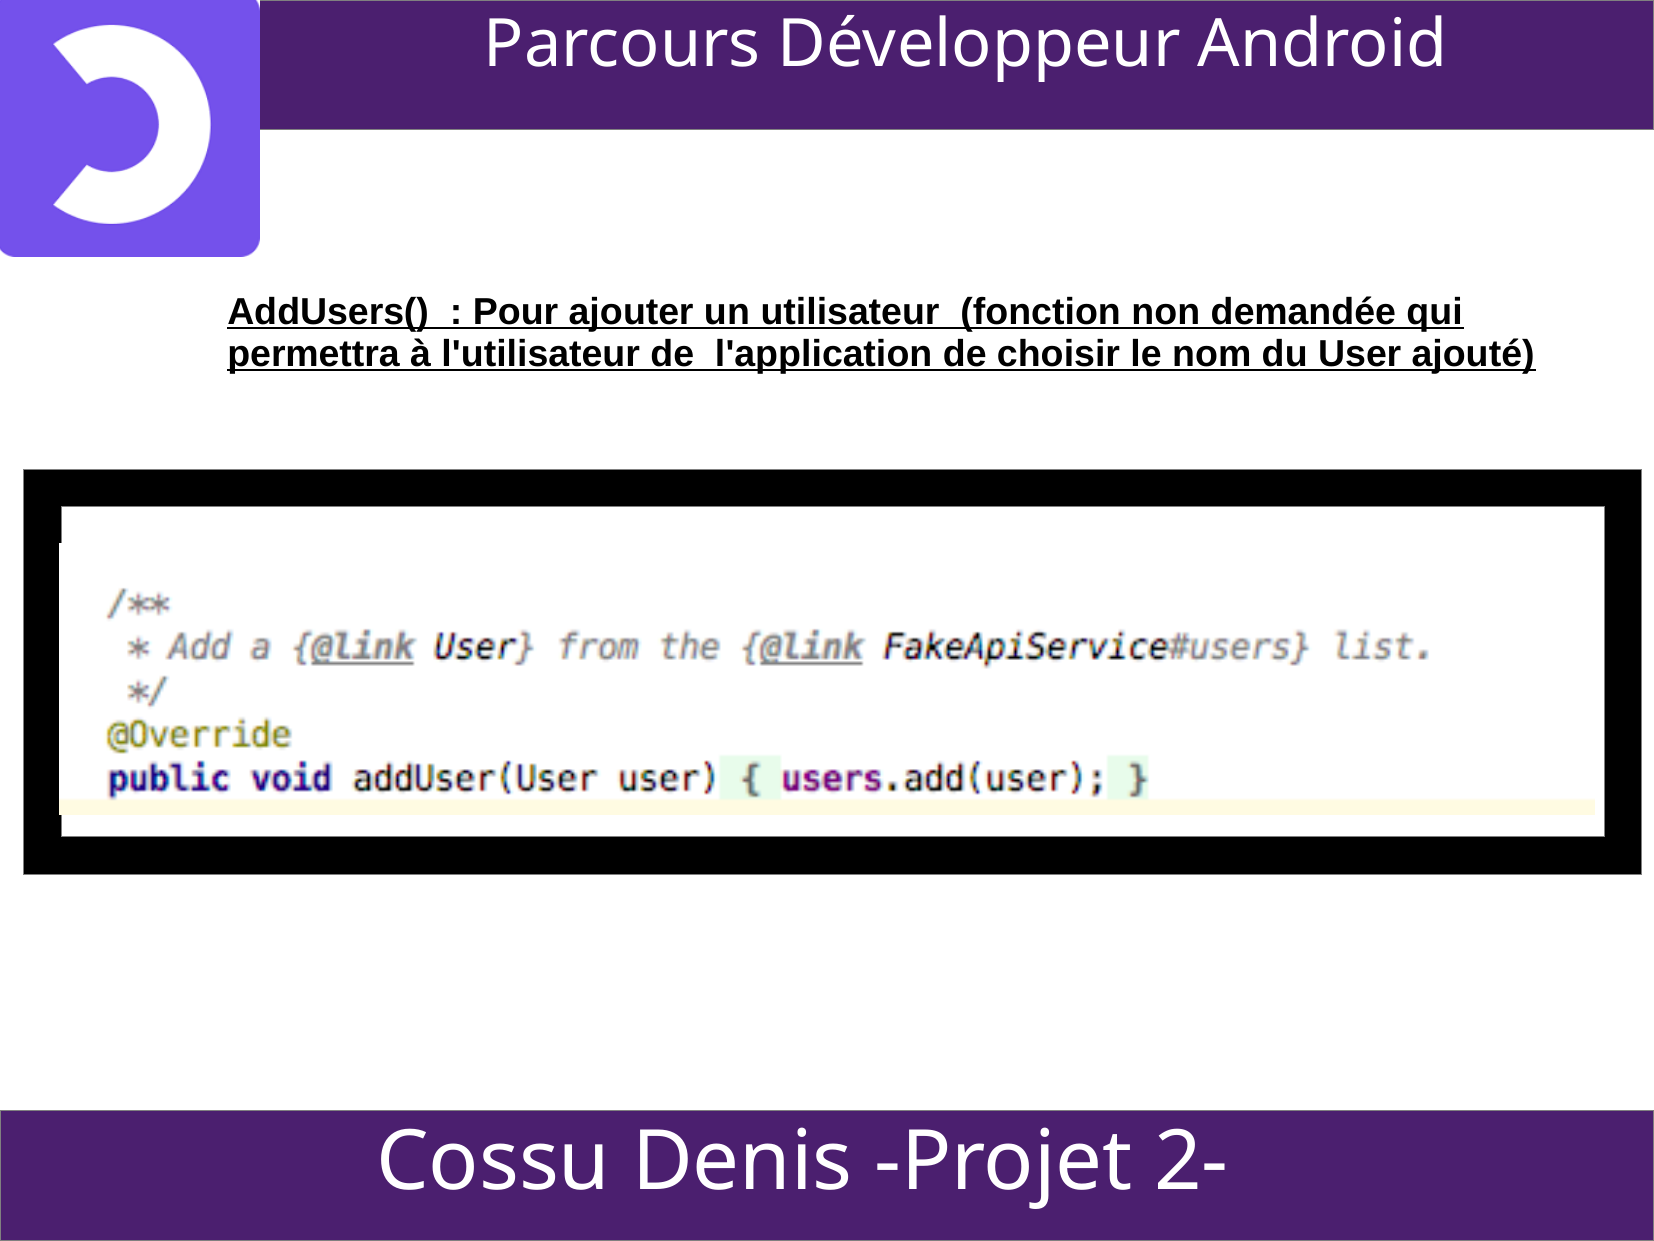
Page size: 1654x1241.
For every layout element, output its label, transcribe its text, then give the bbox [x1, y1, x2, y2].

picture [0, 0, 260, 257]
picture [59, 543, 1595, 815]
text_box AddUsers() : Pour ajouter un utilisateur (fonction non demandée qui permettra à l'utilisateur de l'application de choisir le nom du User ajouté) [212, 283, 1583, 543]
text_box [23, 469, 1642, 875]
